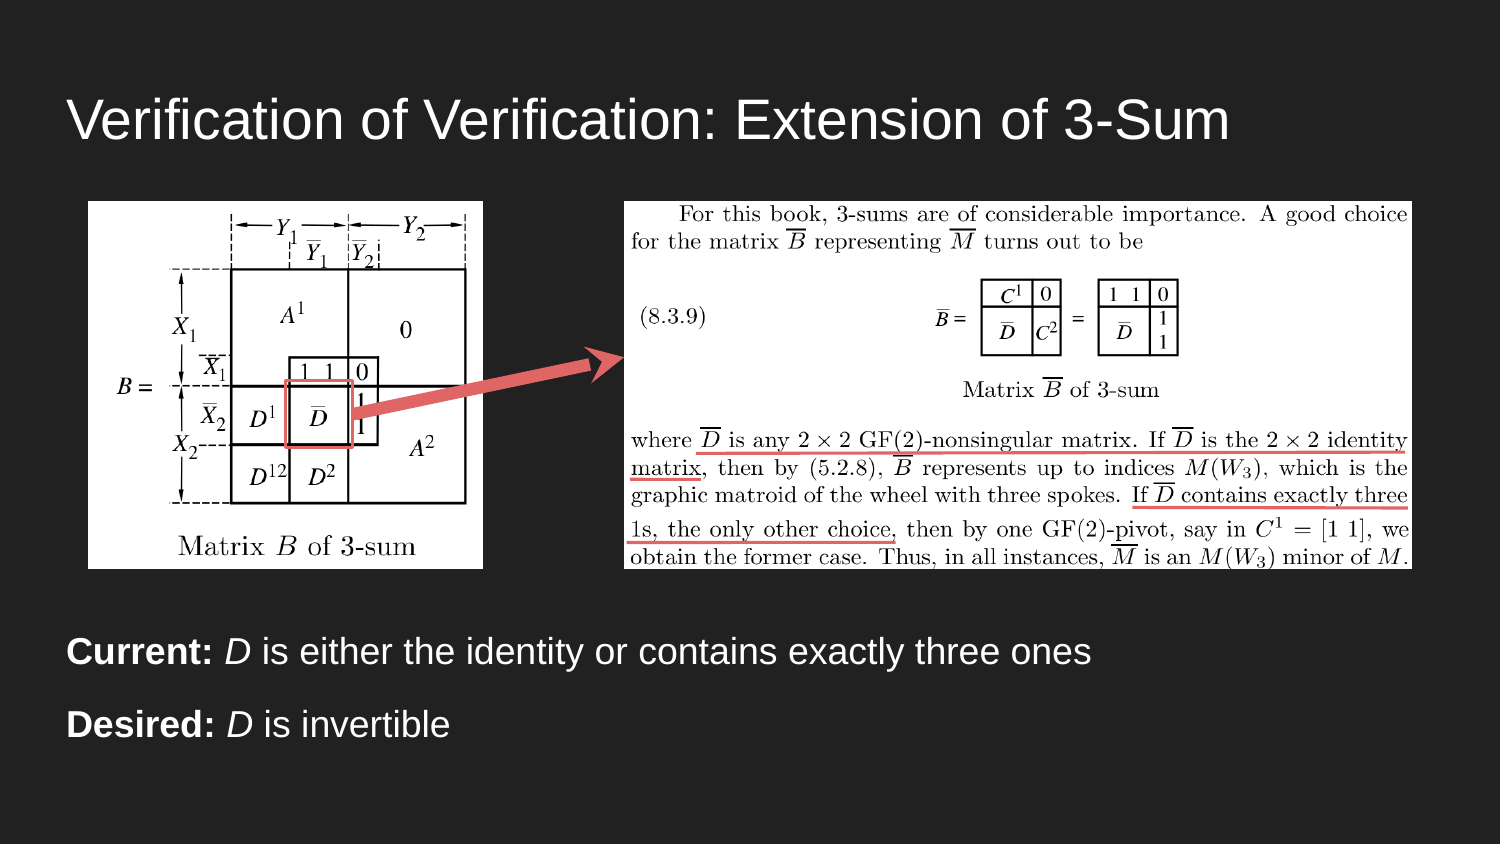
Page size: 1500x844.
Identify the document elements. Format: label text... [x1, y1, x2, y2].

list Current: D is either the identity or contains exactly three ones Desired: D is invertible [51, 609, 1449, 781]
picture [624, 201, 1412, 569]
picture [88, 201, 483, 569]
text_box [285, 380, 353, 448]
title Verification of Verification: Extension of 3-Sum [51, 72, 1449, 167]
